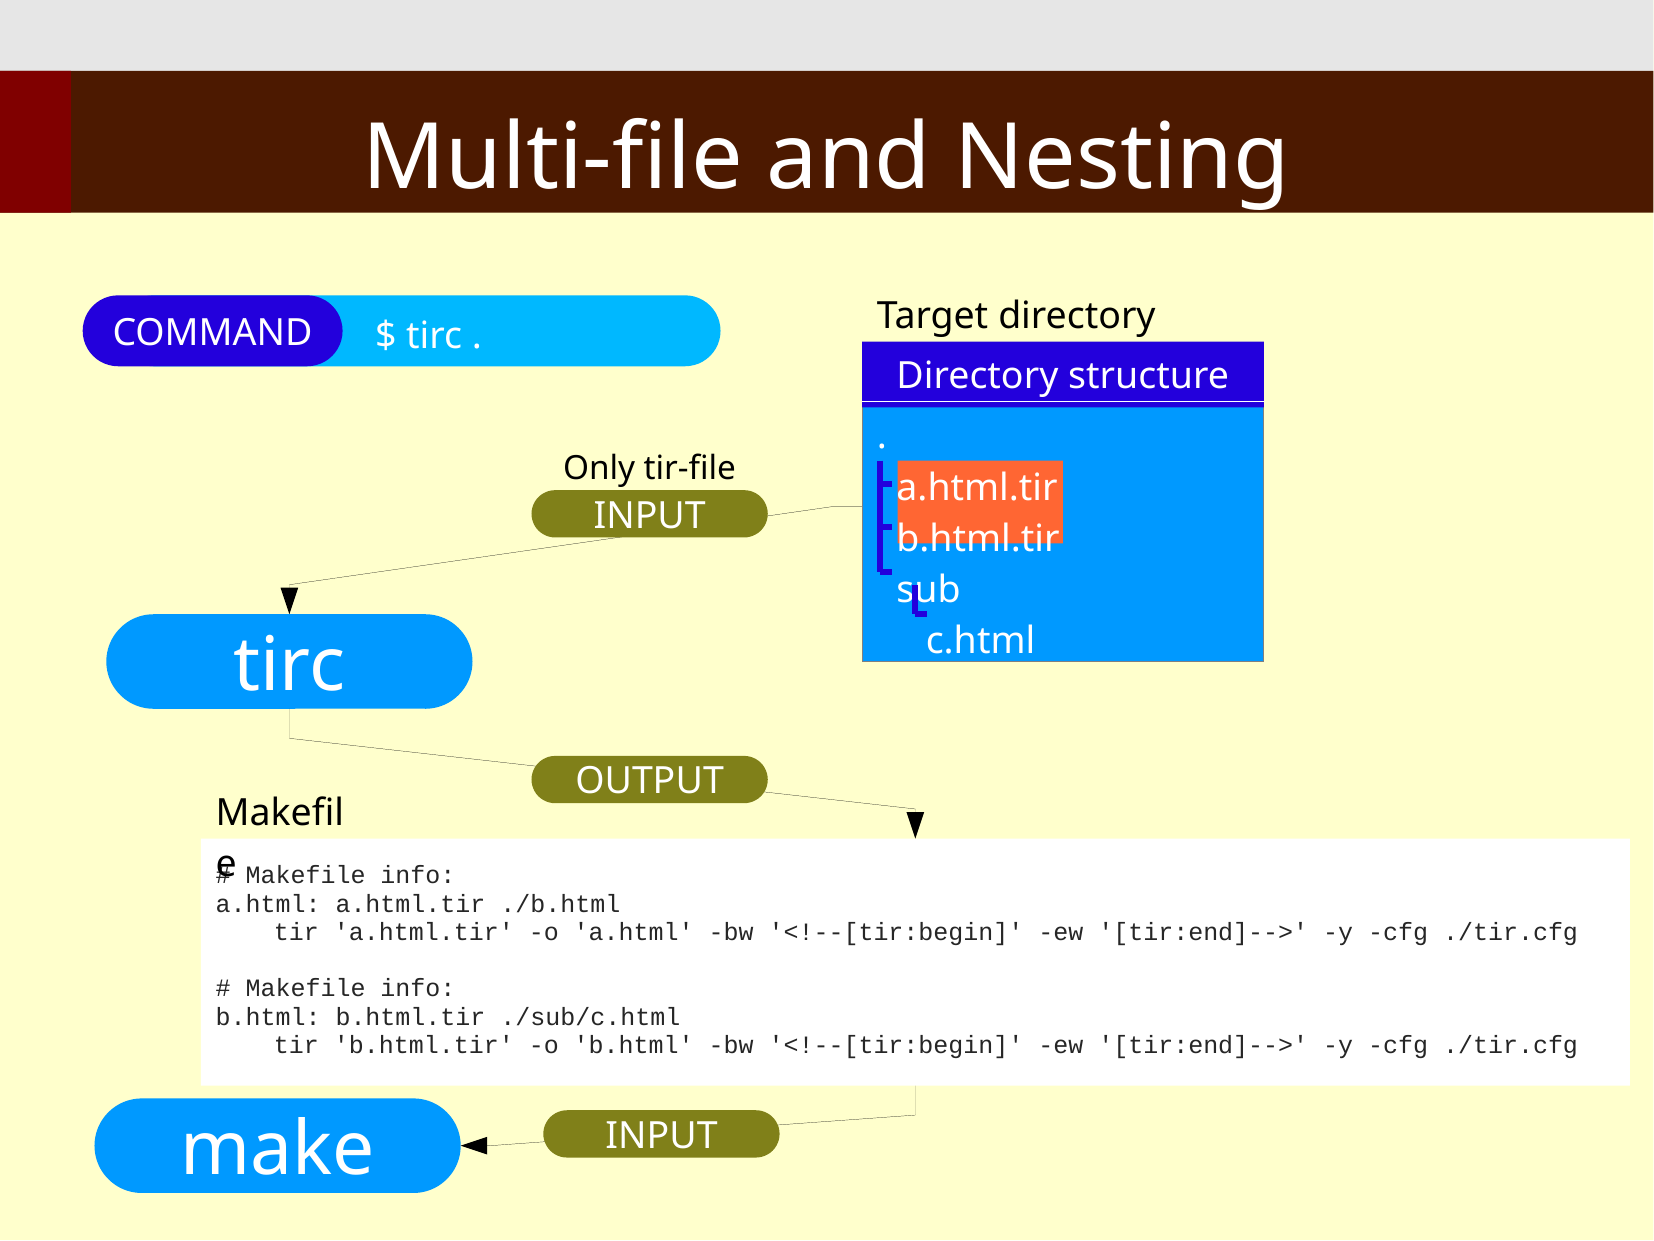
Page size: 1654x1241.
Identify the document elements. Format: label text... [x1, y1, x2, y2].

text_box INPUT [543, 1110, 780, 1158]
text_box COMMAND [82, 295, 343, 367]
text_box $ tirc . [360, 301, 644, 362]
text_box OUTPUT [531, 755, 768, 804]
text_box Directory structure [862, 341, 1264, 401]
text_box # Makefile info: a.html: a.html.tir ./b.html tir 'a.html.tir' -o 'a.html' -bw '<!--[tir:begin]' -ew '[tir:end]-->' -y -cfg ./tir.cfg # Makefile info: b.html: b.html.tir ./sub/c.html tir 'b.html.tir' -o 'b.html' -bw '<!--[tir:begin]' -ew '[tir:end]-->' -y -cfg ./tir.cfg [200, 838, 1630, 1086]
text_box . a.html.tir b.html.tir sub c.html [862, 408, 1264, 643]
text_box make [94, 1098, 461, 1193]
title Multi-file and Nesting [82, 49, 1572, 257]
text_box tirc [106, 614, 473, 709]
text_box INPUT [531, 493, 768, 538]
text_box Makefile [200, 778, 378, 839]
text_box [862, 643, 1264, 662]
text_box Only tir-file [543, 437, 756, 498]
text_box Target directory [862, 281, 1182, 341]
text_box [312, 295, 721, 367]
